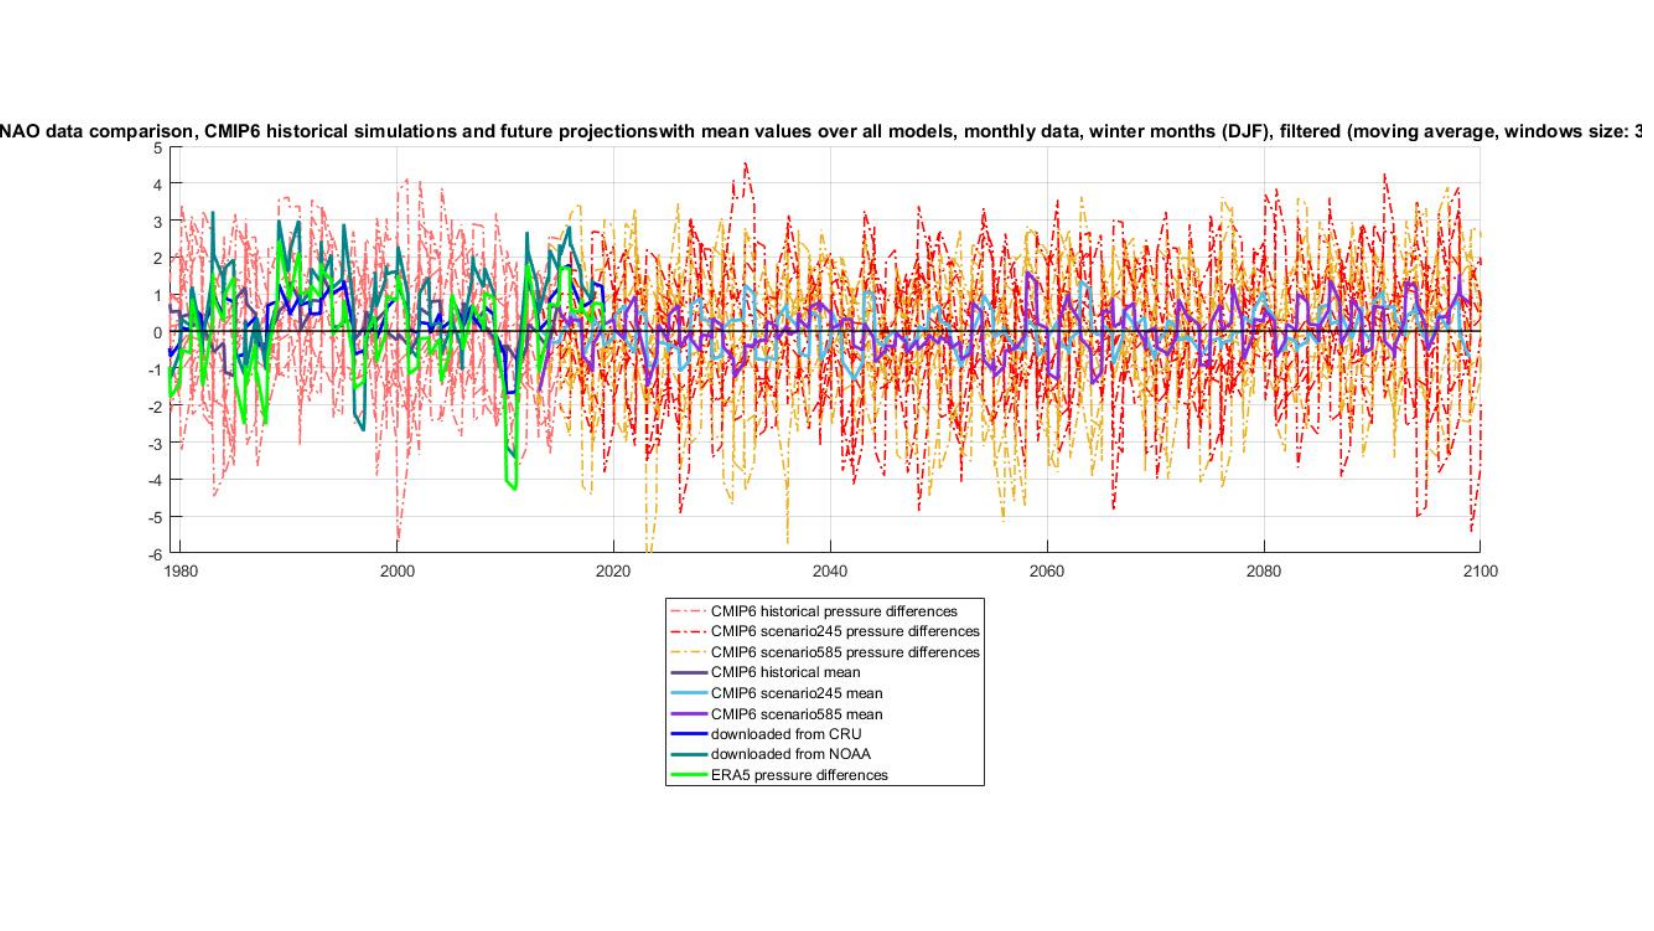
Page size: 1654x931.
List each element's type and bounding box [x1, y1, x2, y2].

picture [0, 103, 1654, 841]
